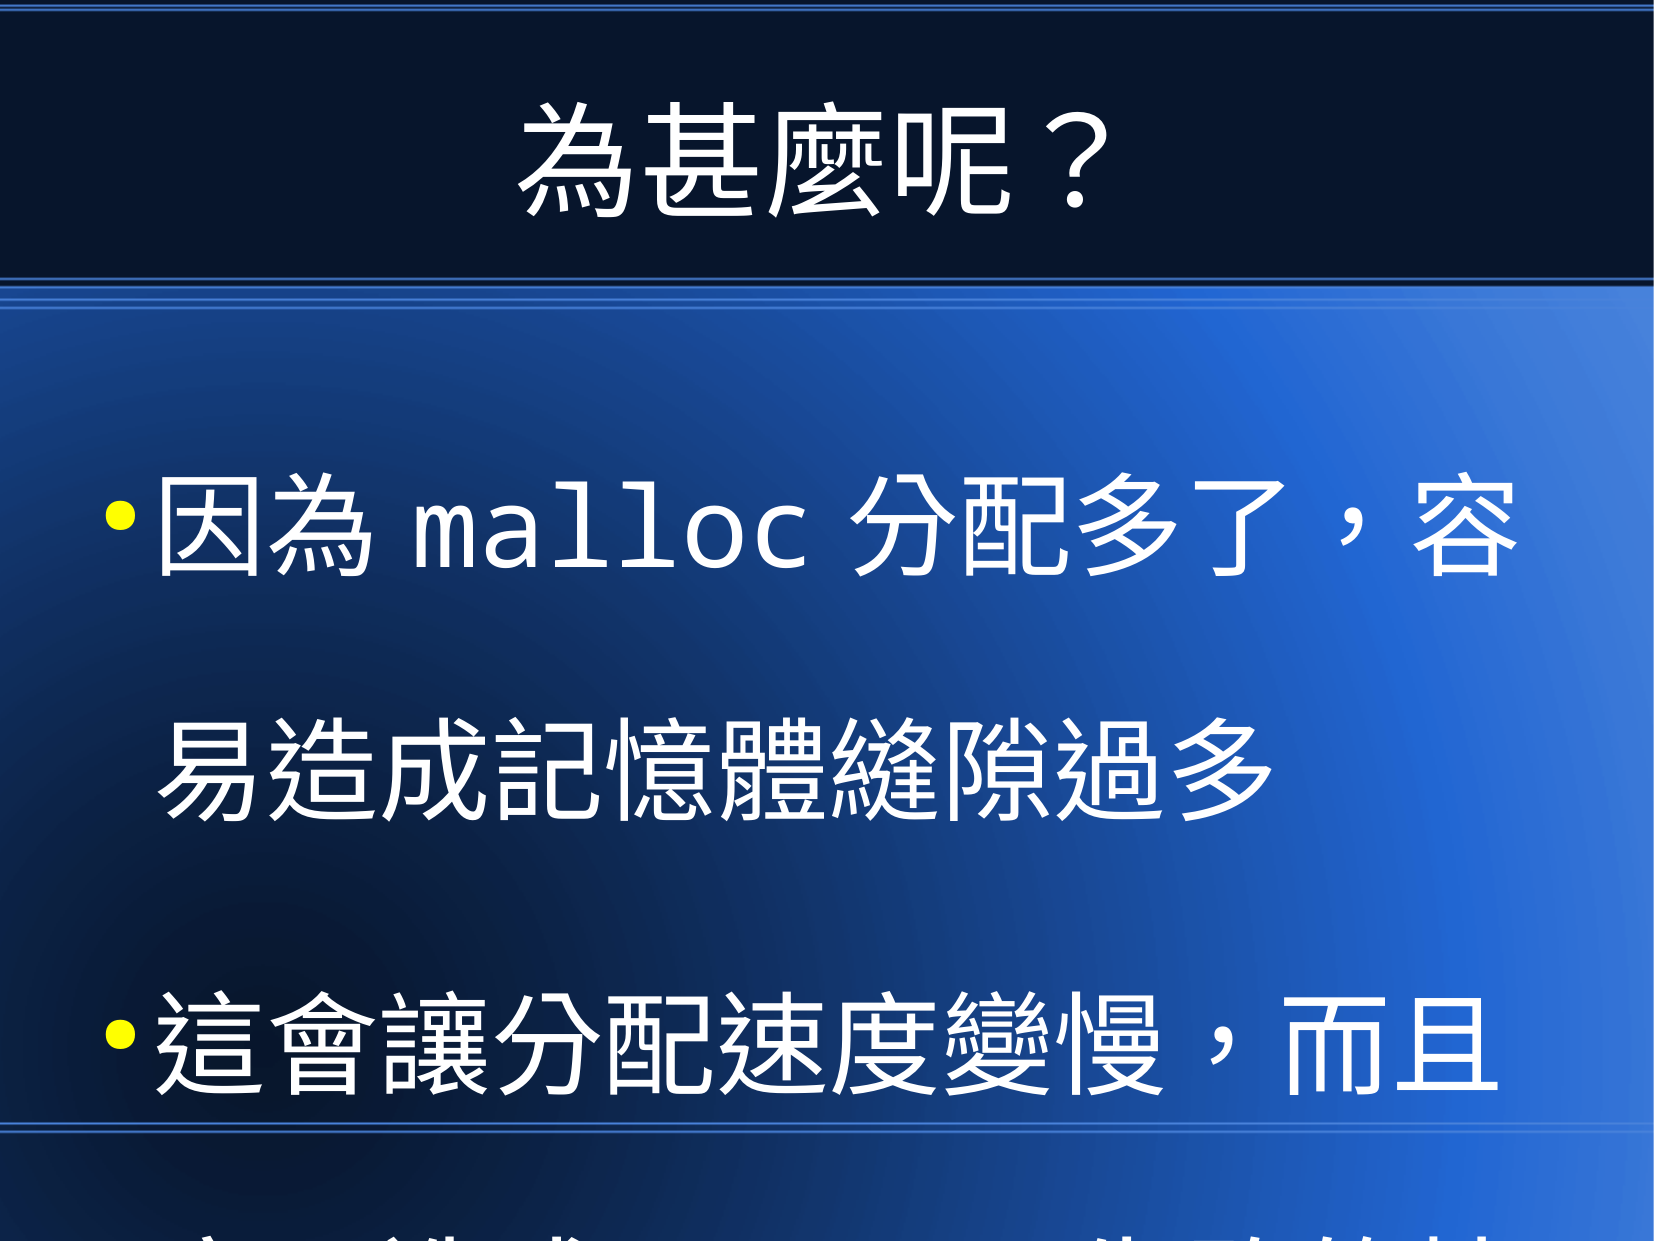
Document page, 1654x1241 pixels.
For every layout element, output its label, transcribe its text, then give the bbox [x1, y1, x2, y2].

picture [0, 0, 1654, 1241]
title 為甚麼呢？ [82, 49, 1571, 257]
list 因為malloc分配多了，容易造成記憶體縫隙過多 這會讓分配速度變慢，而且容易造成malloc失敗的情況 [82, 355, 1571, 1241]
